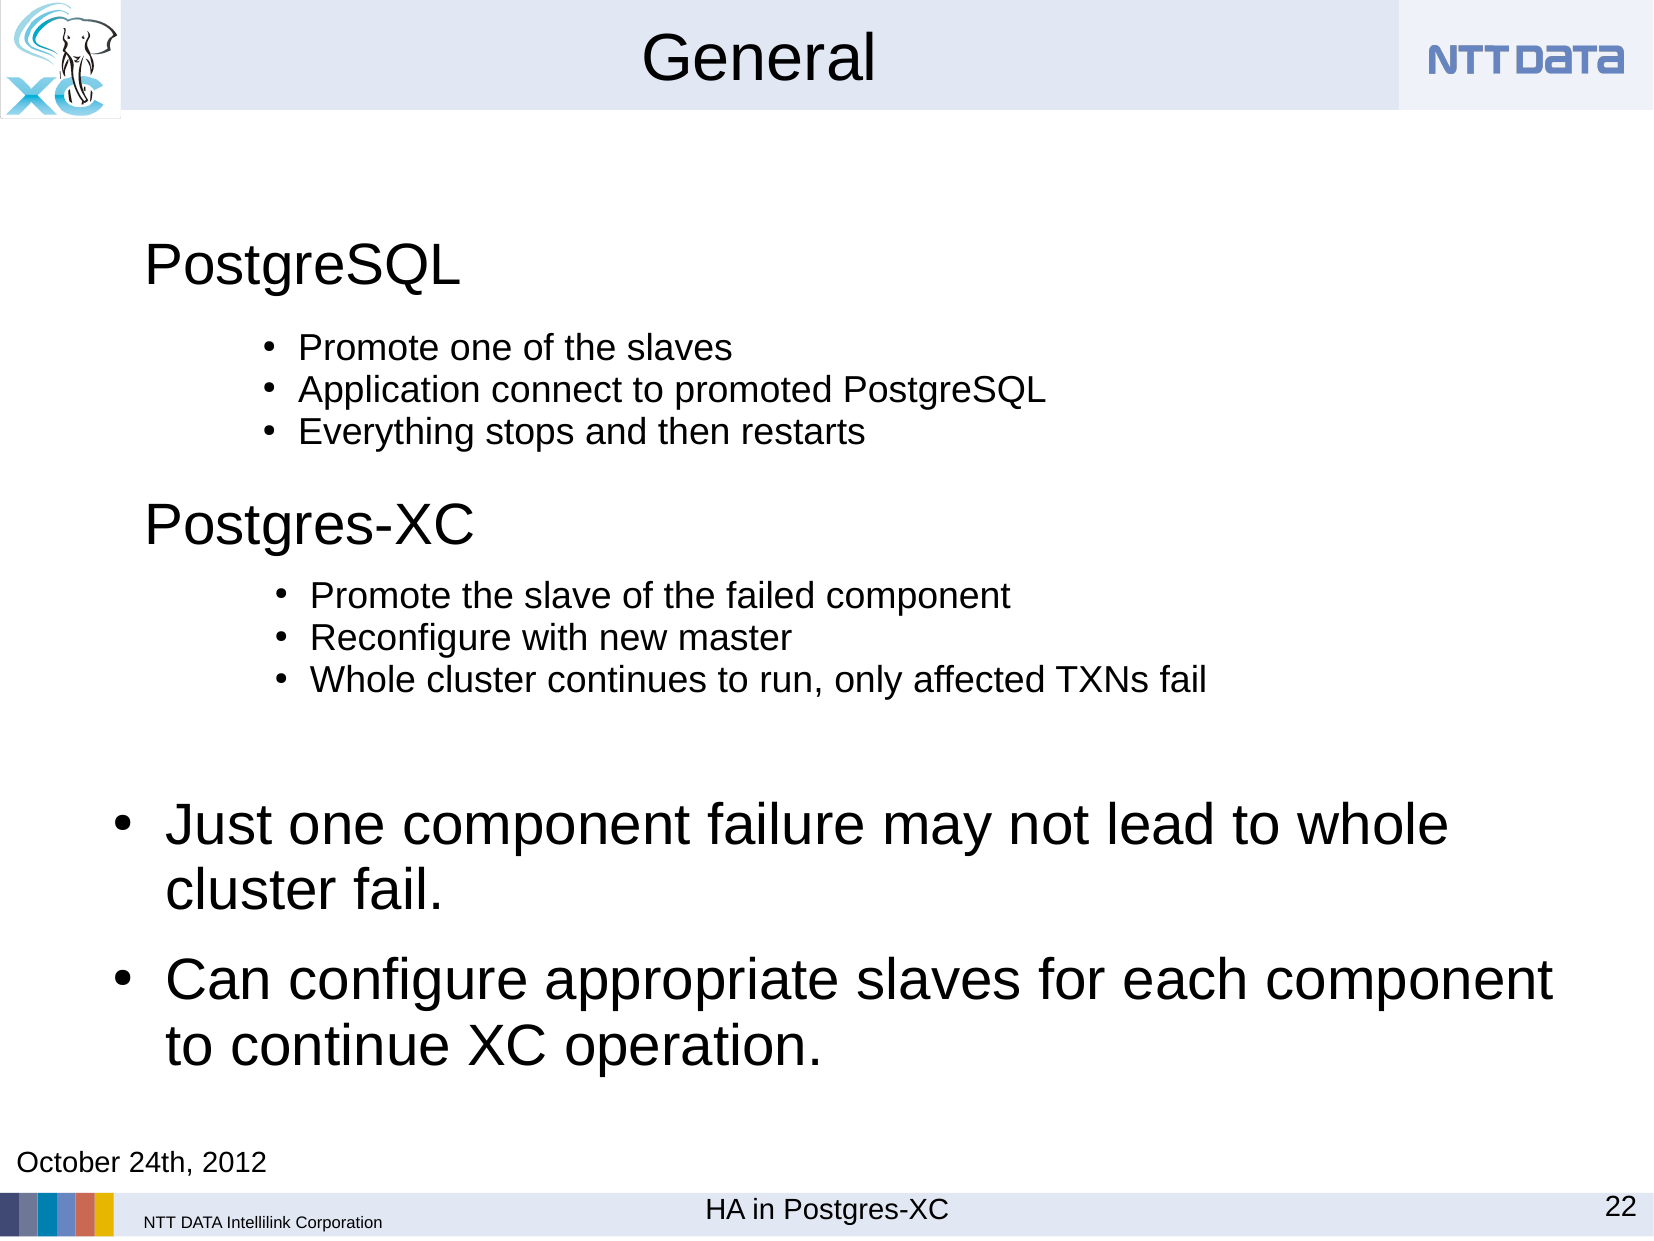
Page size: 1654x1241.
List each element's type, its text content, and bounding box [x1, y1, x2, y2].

list Just one component failure may not lead to whole cluster fail. Can configure appropriate slaves for each component to continue XC operation. [94, 791, 1583, 1134]
text_box PostgreSQL Postgres-XC [129, 224, 556, 545]
title General [120, 3, 1399, 110]
picture [0, 0, 121, 119]
text_box Promote one of the slaves Application connect to promoted PostgreSQL Everything stops and then restarts [248, 318, 1501, 460]
picture [1429, 45, 1624, 74]
text_box Promote the slave of the failed component Reconfigure with new master Whole cluster continues to run, only affected TXNs fail [259, 566, 1512, 708]
